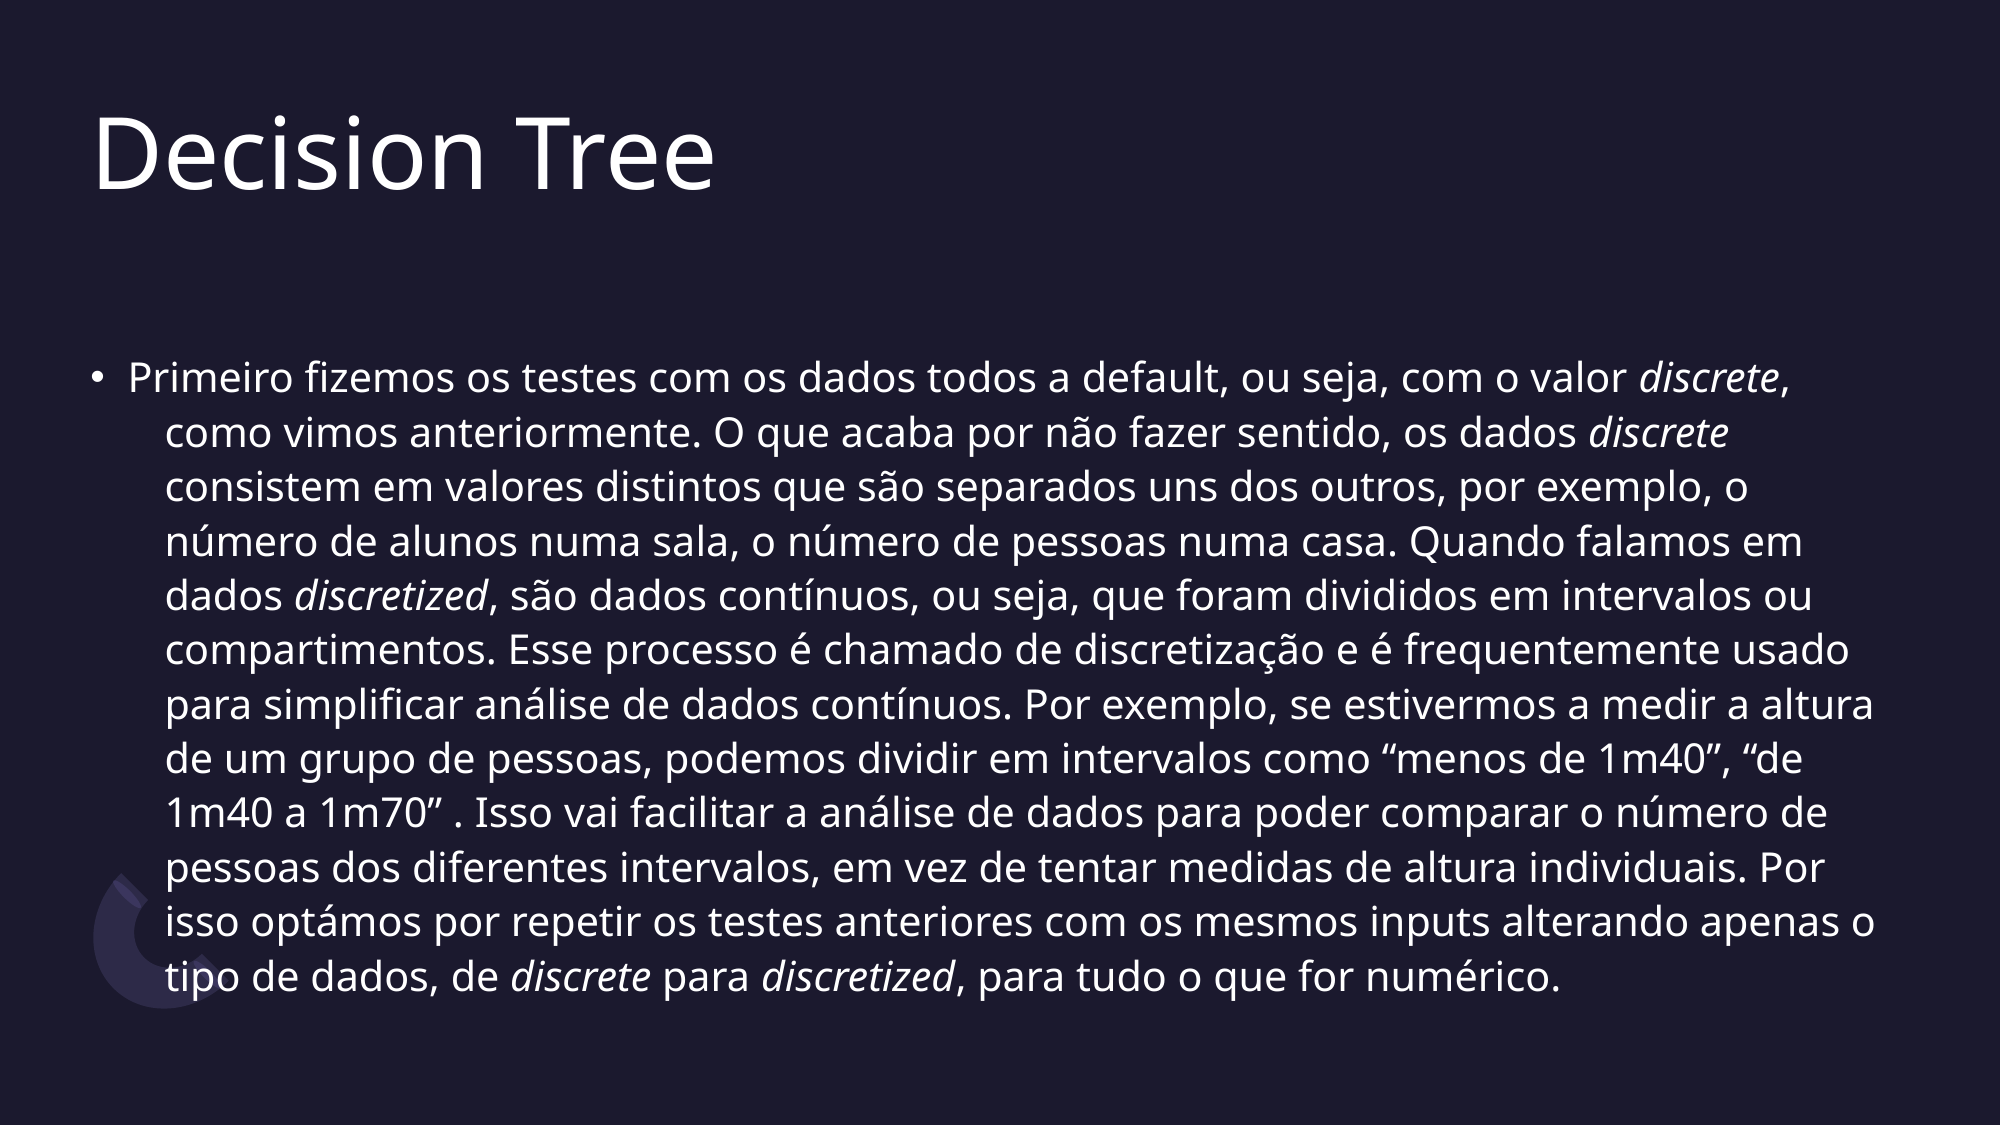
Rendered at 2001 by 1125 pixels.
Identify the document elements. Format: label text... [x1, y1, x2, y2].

list Primeiro fizemos os testes com os dados todos a default, ou seja, com o valor discrete, como vimos anteriormente. O que acaba por não fazer sentido, os dados discrete consistem em valores distintos que são separados uns dos outros, por exemplo, o número de alunos numa sala, o número de pessoas numa casa. Quando falamos em dados discretized, são dados contínuos, ou seja, que foram divididos em intervalos ou compartimentos. Esse processo é chamado de discretização e é frequentemente usado para simplificar análise de dados contínuos. Por exemplo, se estivermos a medir a altura de um grupo de pessoas, podemos dividir em intervalos como “menos de 1m40”, “de 1m40 a 1m70” . Isso vai facilitar a análise de dados para poder comparar o número de pessoas dos diferentes intervalos, em vez de tentar medidas de altura individuais. Por isso optámos por repetir os testes anteriores com os mesmos inputs alterando apenas o tipo de dados, de discrete para discretized, para tudo o que for numérico. [90, 346, 1910, 1000]
title Decision Tree [90, 90, 1910, 309]
